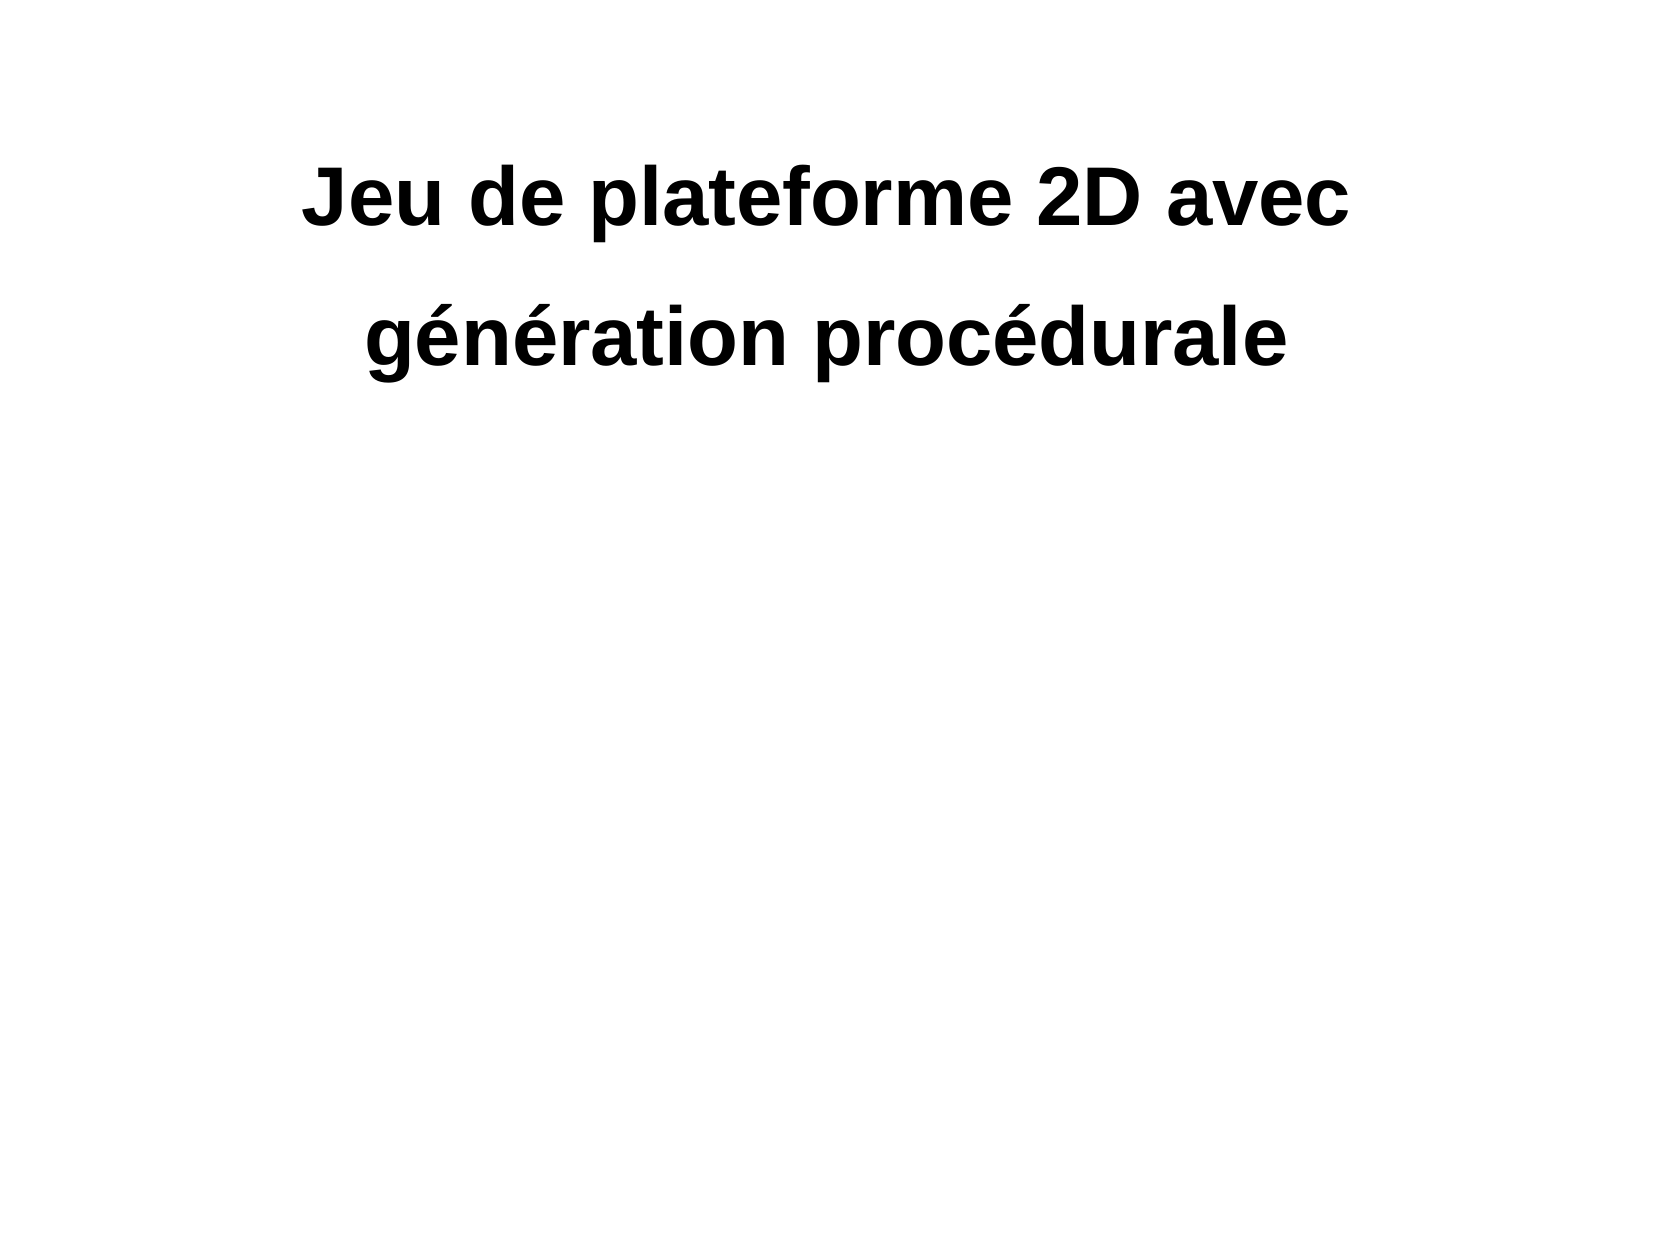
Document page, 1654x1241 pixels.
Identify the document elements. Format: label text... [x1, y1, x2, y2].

title Jeu de plateforme 2D avec génération procédurale [82, 49, 1571, 438]
